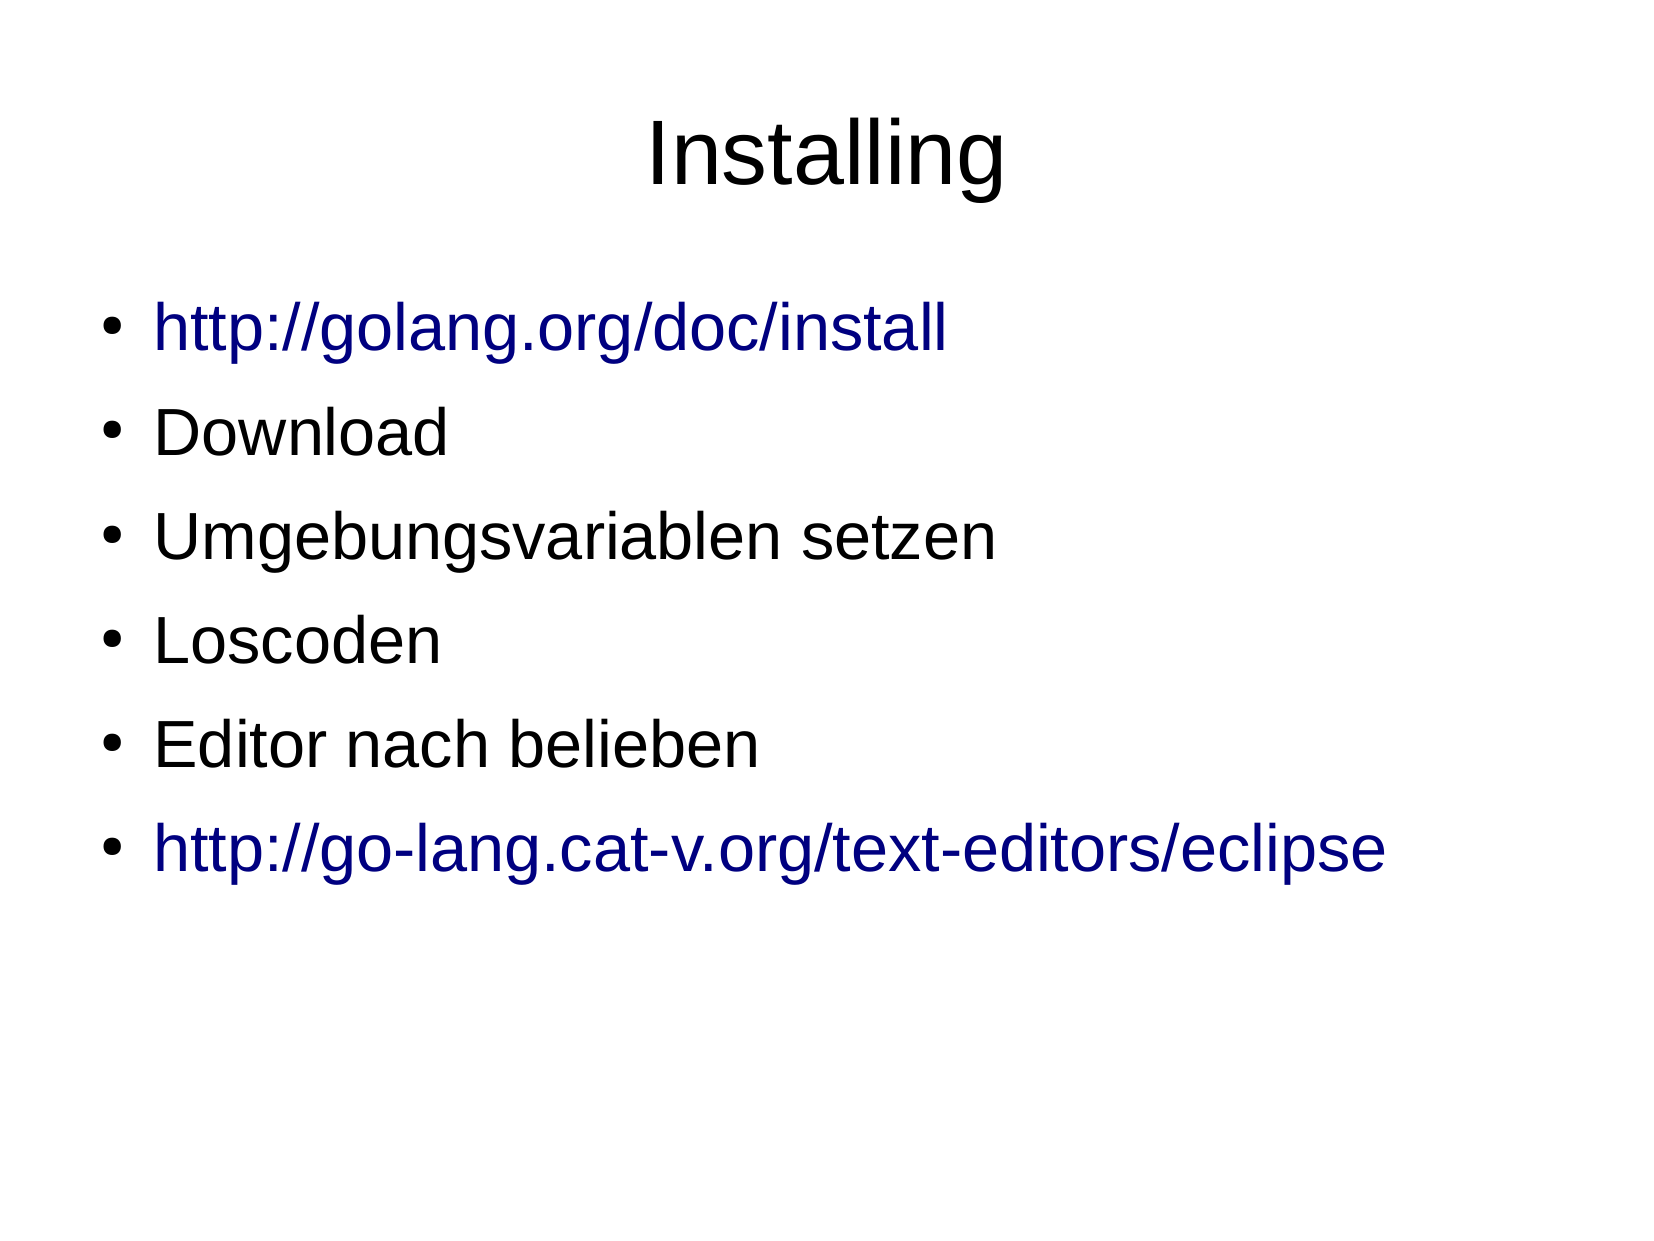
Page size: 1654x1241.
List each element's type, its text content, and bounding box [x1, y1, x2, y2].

list http://golang.org/doc/install Download Umgebungsvariablen setzen Loscoden Editor nach belieben http://go-lang.cat-v.org/text-editors/eclipse [82, 290, 1538, 1010]
title Installing [82, 49, 1571, 257]
